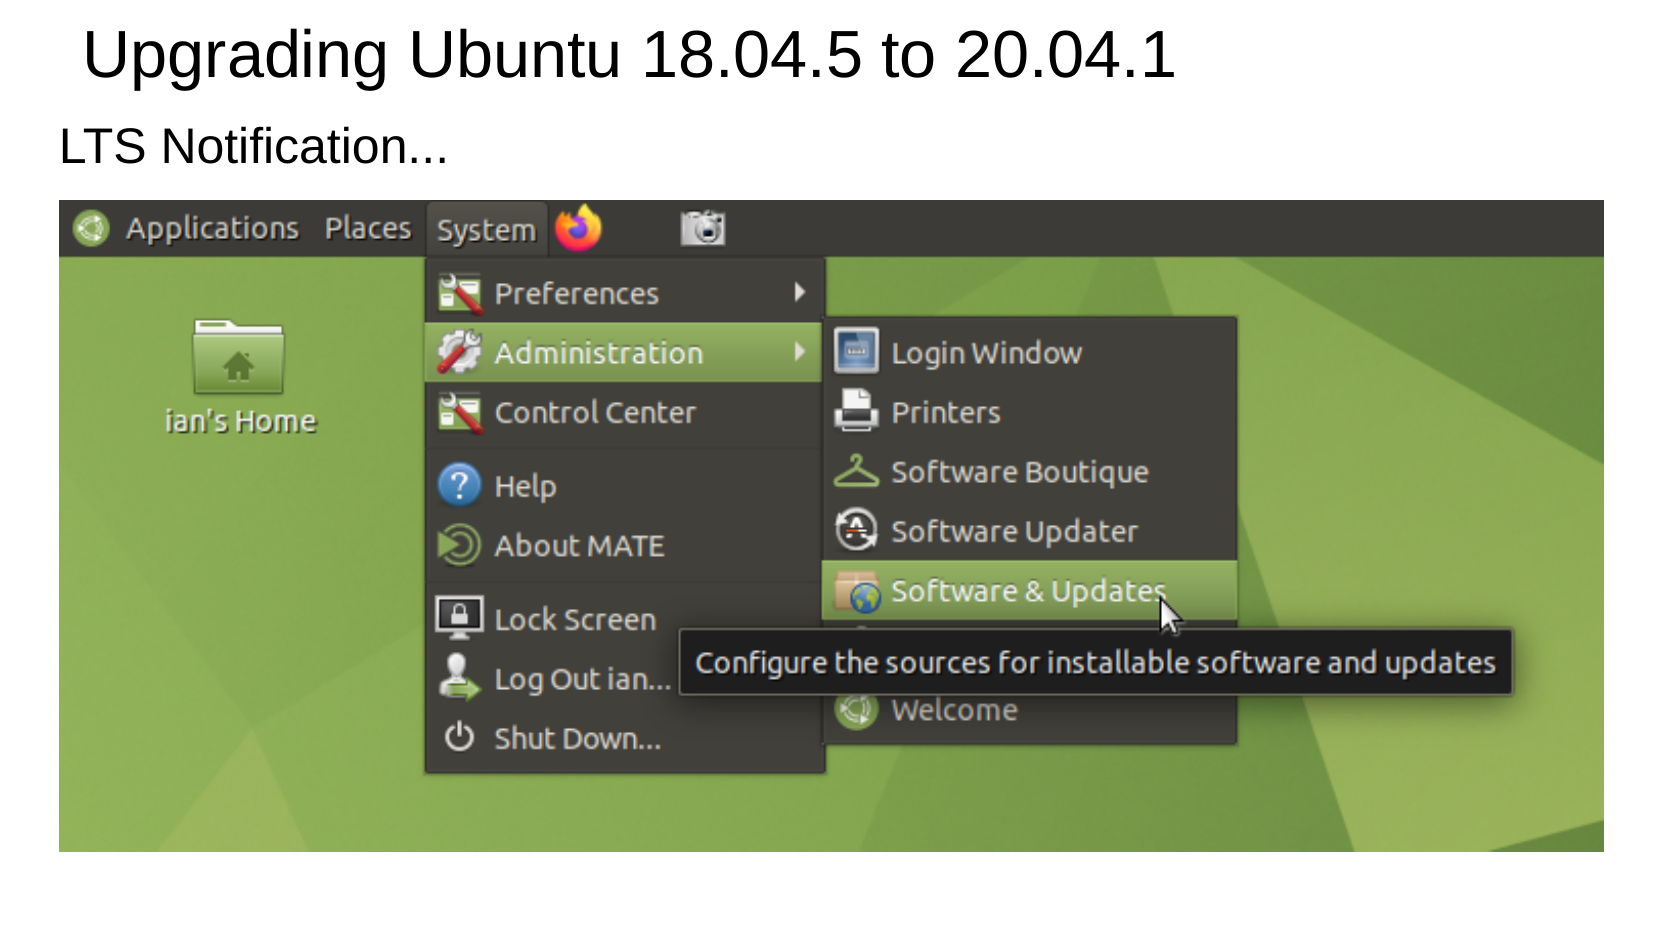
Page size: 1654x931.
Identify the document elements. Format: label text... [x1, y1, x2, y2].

picture [59, 200, 1604, 852]
title Upgrading Ubuntu 18.04.5 to 20.04.1 [82, 16, 1571, 92]
subtitle LTS Notification... [59, 91, 1548, 200]
